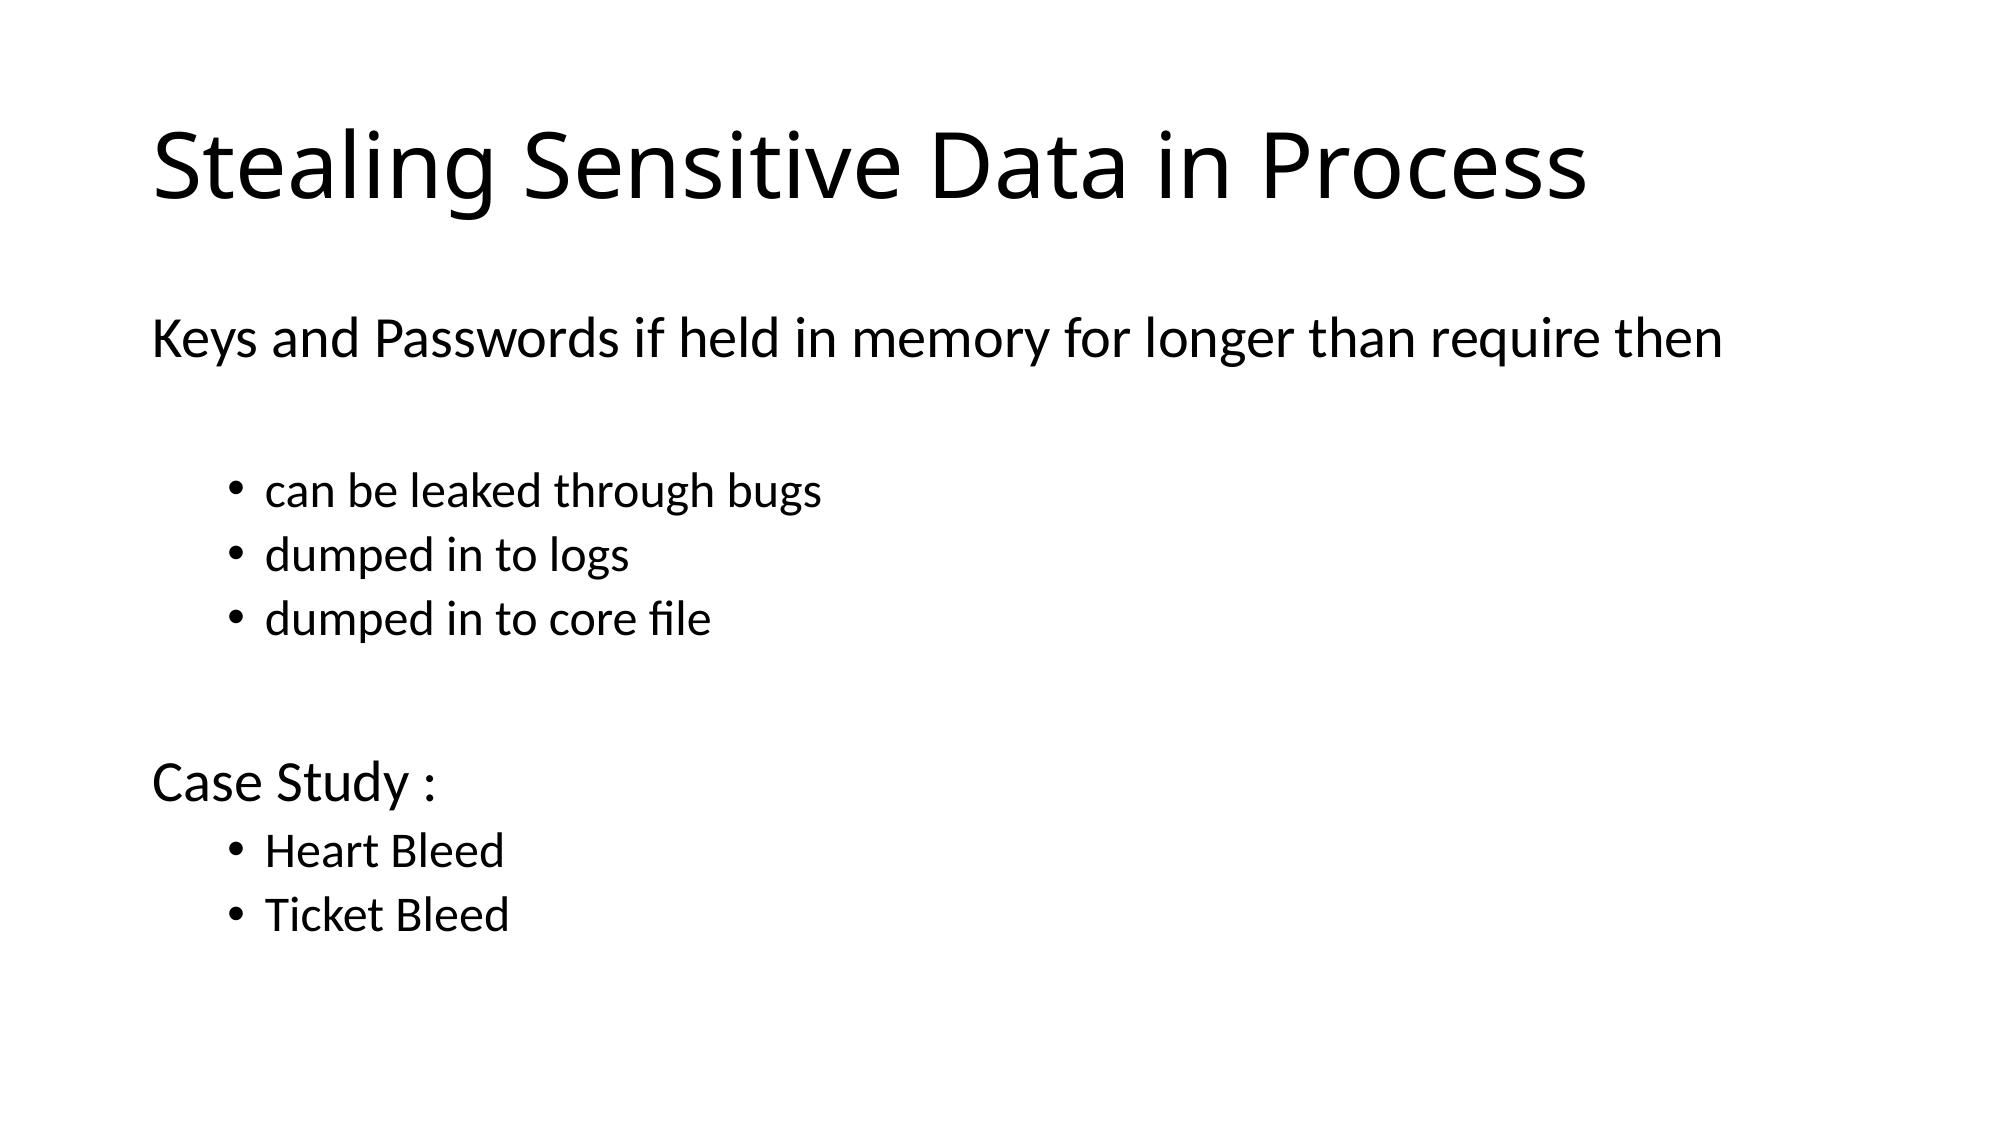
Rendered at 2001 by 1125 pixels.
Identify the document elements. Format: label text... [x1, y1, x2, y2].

title Stealing Sensitive Data in Process [137, 59, 1863, 278]
list Keys and Passwords if held in memory for longer than require then can be leaked through bugs dumped in to logs dumped in to core file Case Study : Heart Bleed Ticket Bleed [137, 299, 1863, 1014]
